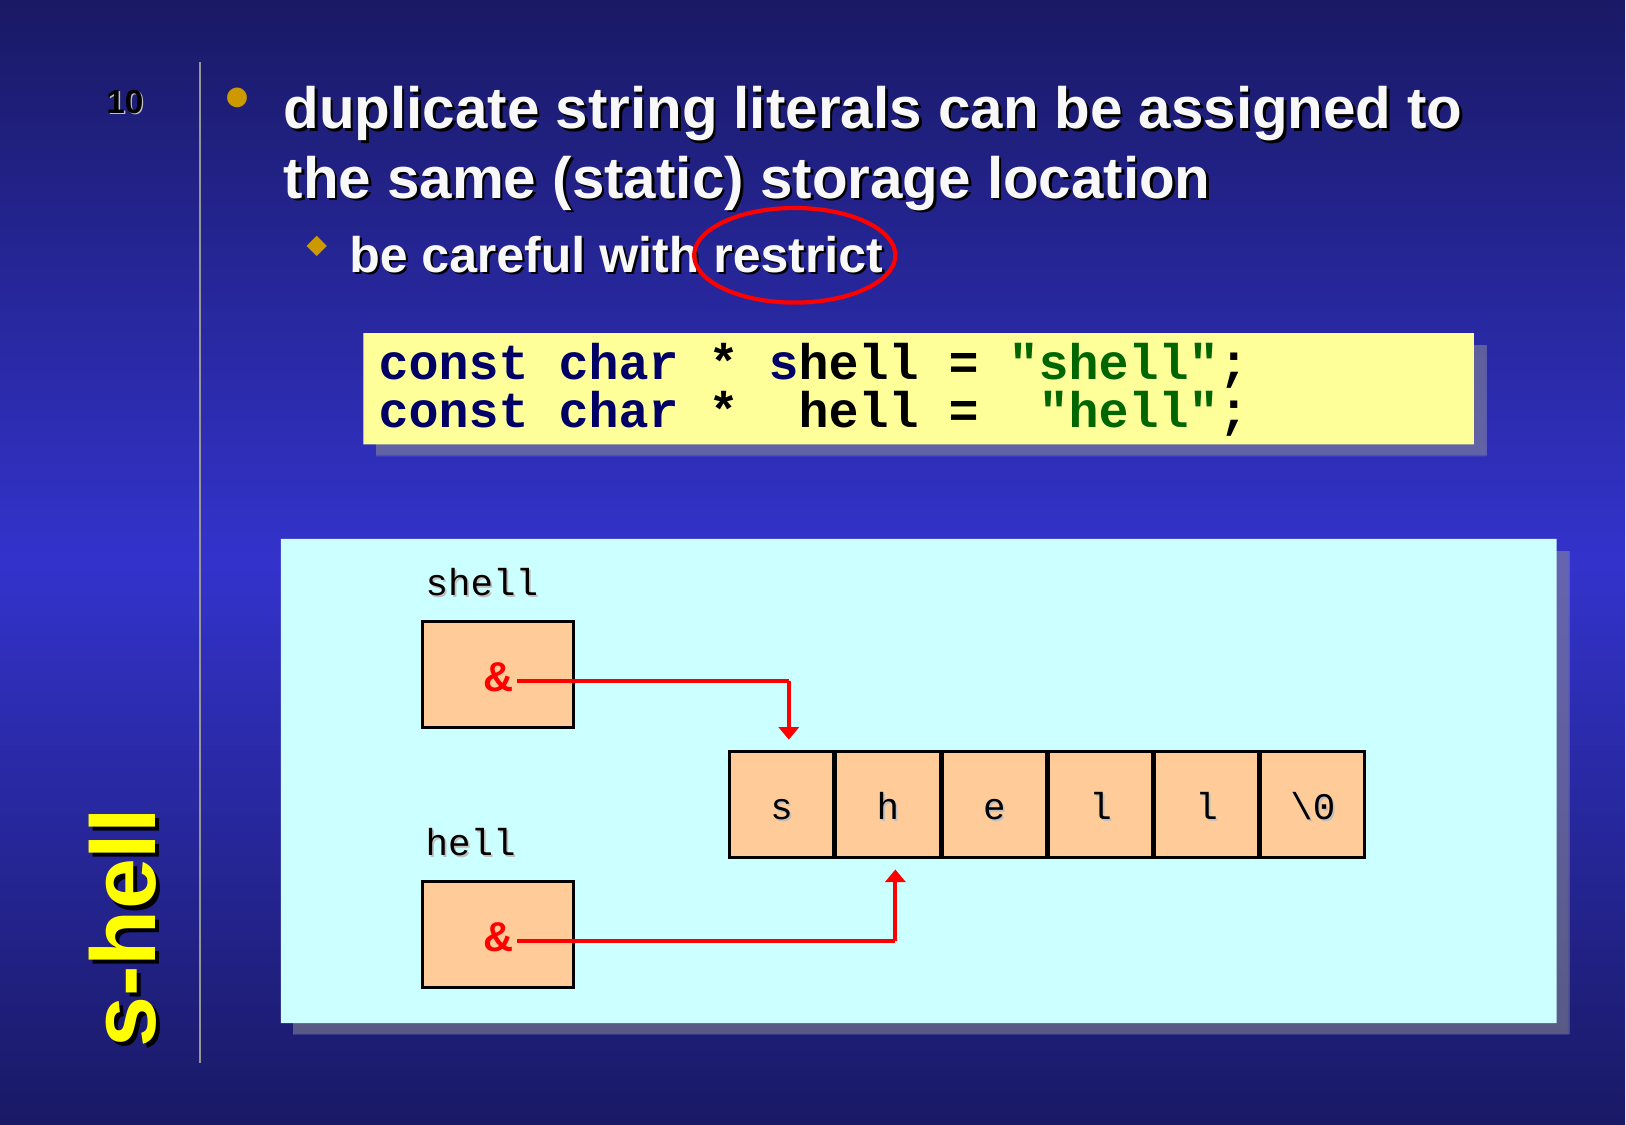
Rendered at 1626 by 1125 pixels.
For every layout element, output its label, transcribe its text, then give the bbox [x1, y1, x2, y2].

text_box s [729, 751, 834, 858]
text_box const char * shell = "shell"; const char * hell = "hell"; [363, 333, 1474, 445]
text_box [280, 538, 1557, 1024]
text_box & [422, 881, 574, 988]
text_box \0 [1260, 751, 1365, 858]
text_box & [422, 621, 574, 728]
text_box h [835, 751, 940, 858]
text_box l [1154, 751, 1259, 858]
text_box hell [410, 810, 612, 872]
list duplicate string literals can be assigned to the same (static) storage location be careful with restrict [212, 62, 1550, 1063]
title s-hell [50, 187, 188, 1063]
text_box l [1048, 751, 1153, 858]
text_box e [942, 751, 1047, 858]
text_box shell [410, 550, 612, 612]
